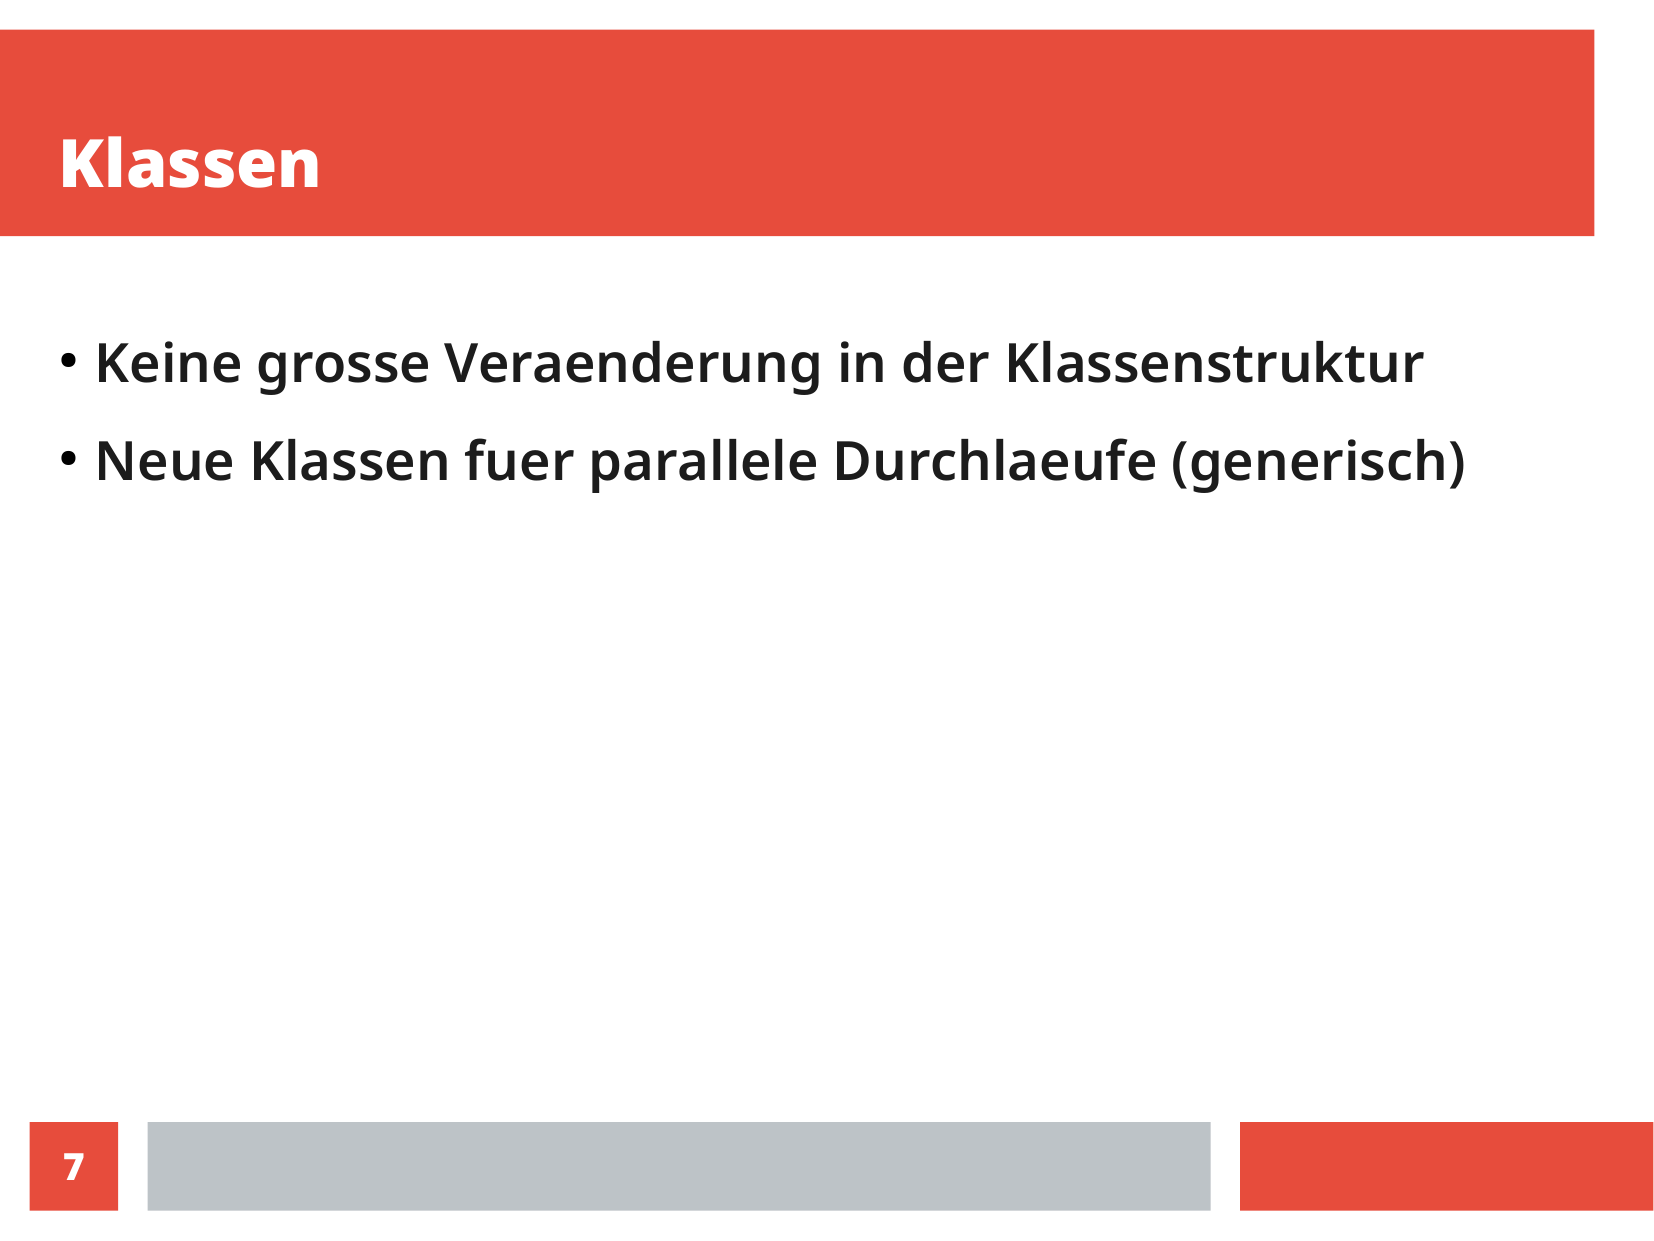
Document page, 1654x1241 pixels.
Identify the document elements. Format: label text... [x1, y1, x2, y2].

title Klassen [59, 59, 1595, 207]
list Keine grosse Veraenderung in der Klassenstruktur Neue Klassen fuer parallele Durchlaeufe (generisch) [59, 324, 1565, 1093]
